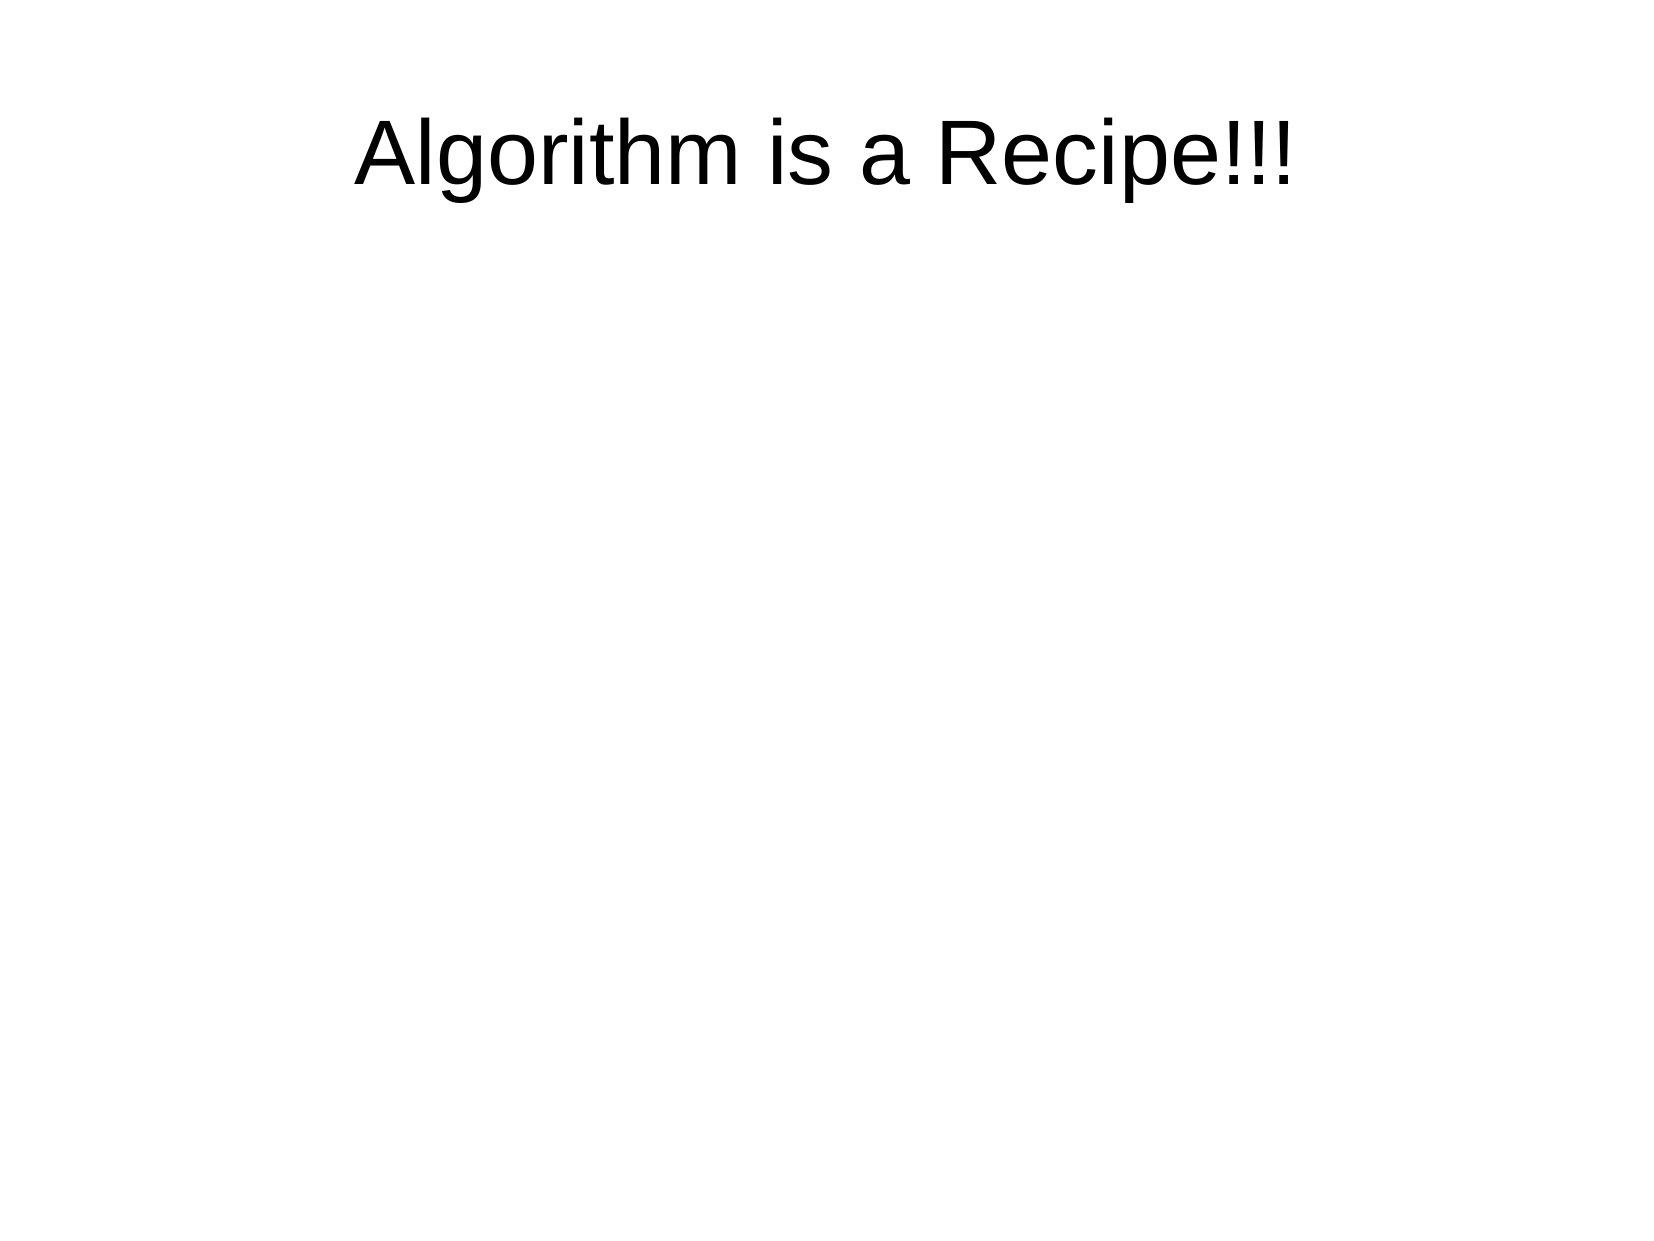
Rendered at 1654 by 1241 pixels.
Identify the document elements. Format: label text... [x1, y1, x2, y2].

title Algorithm is a Recipe!!! [82, 49, 1571, 257]
